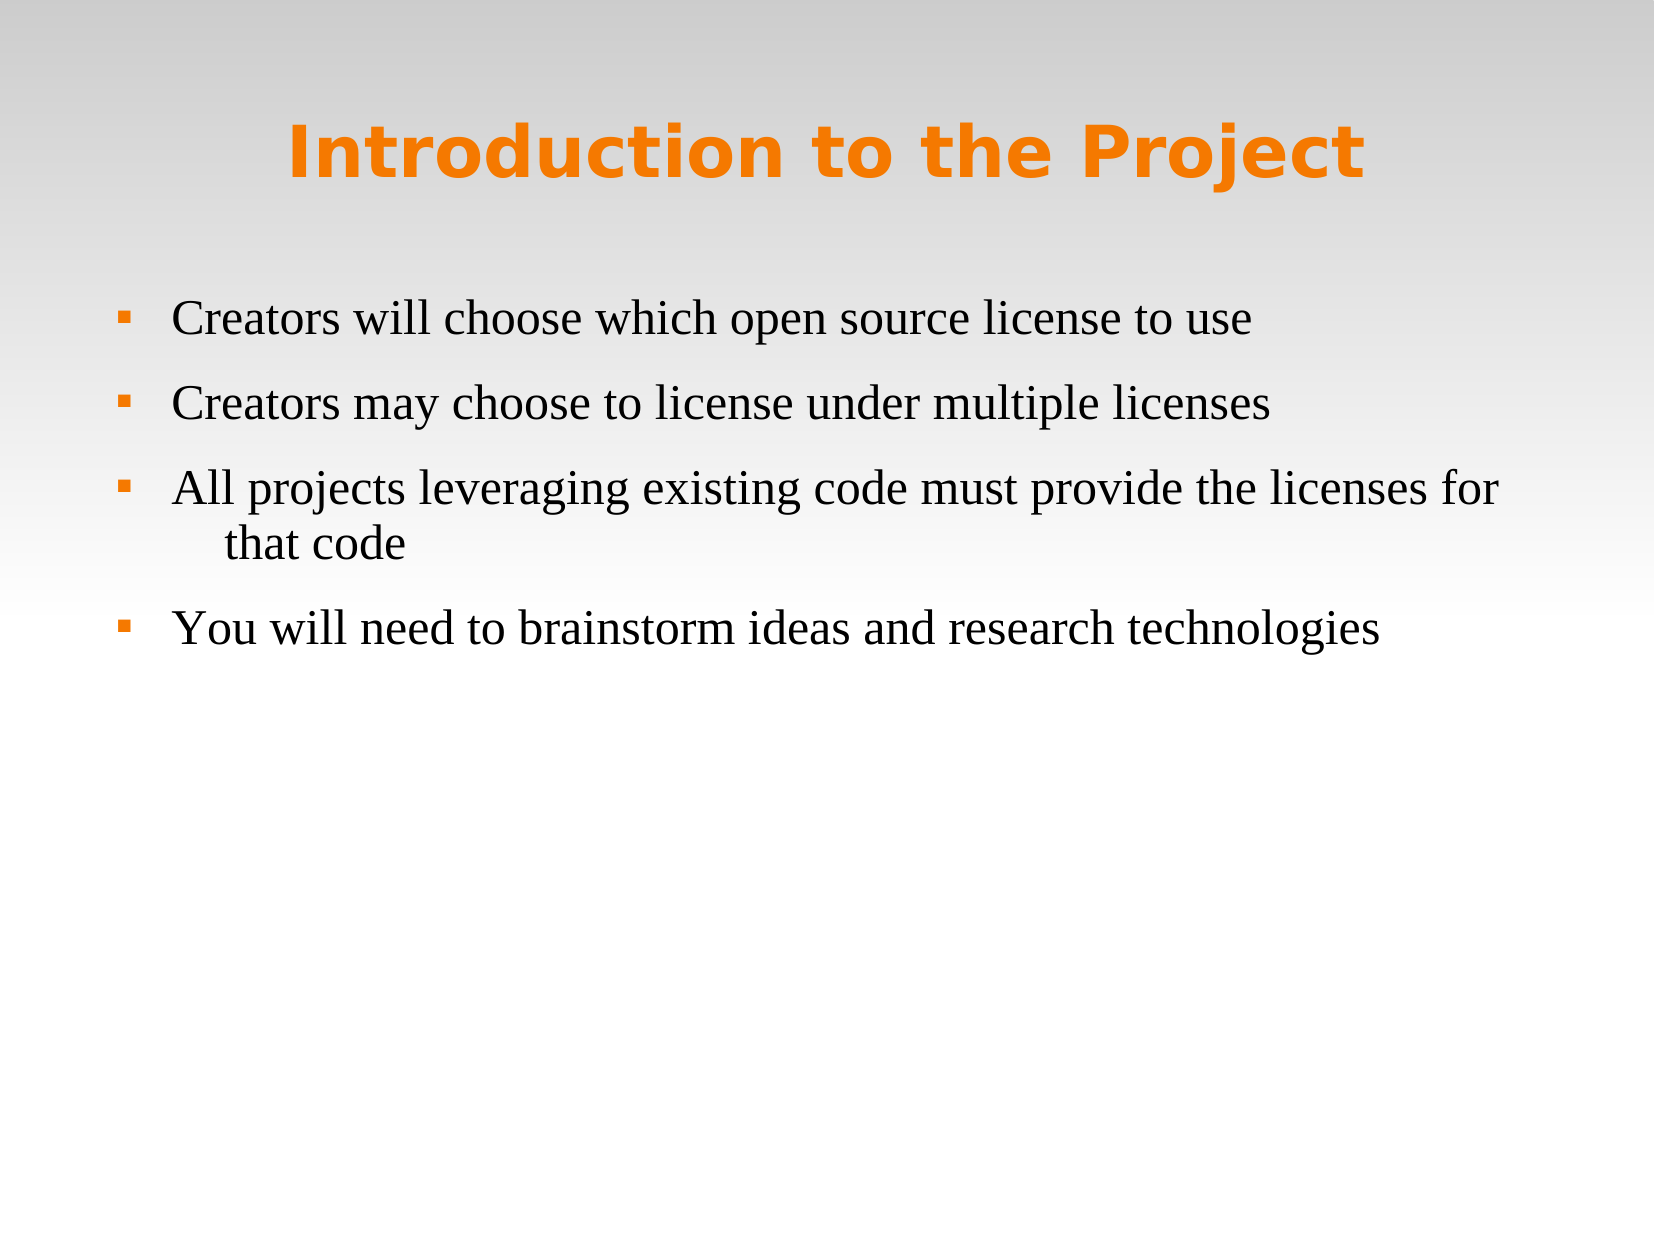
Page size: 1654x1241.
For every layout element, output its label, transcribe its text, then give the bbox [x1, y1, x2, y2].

list Creators will choose which open source license to use Creators may choose to license under multiple licenses All projects leveraging existing code must provide the licenses for that code You will need to brainstorm ideas and research technologies [82, 290, 1571, 1109]
title Introduction to the Project [82, 49, 1571, 257]
